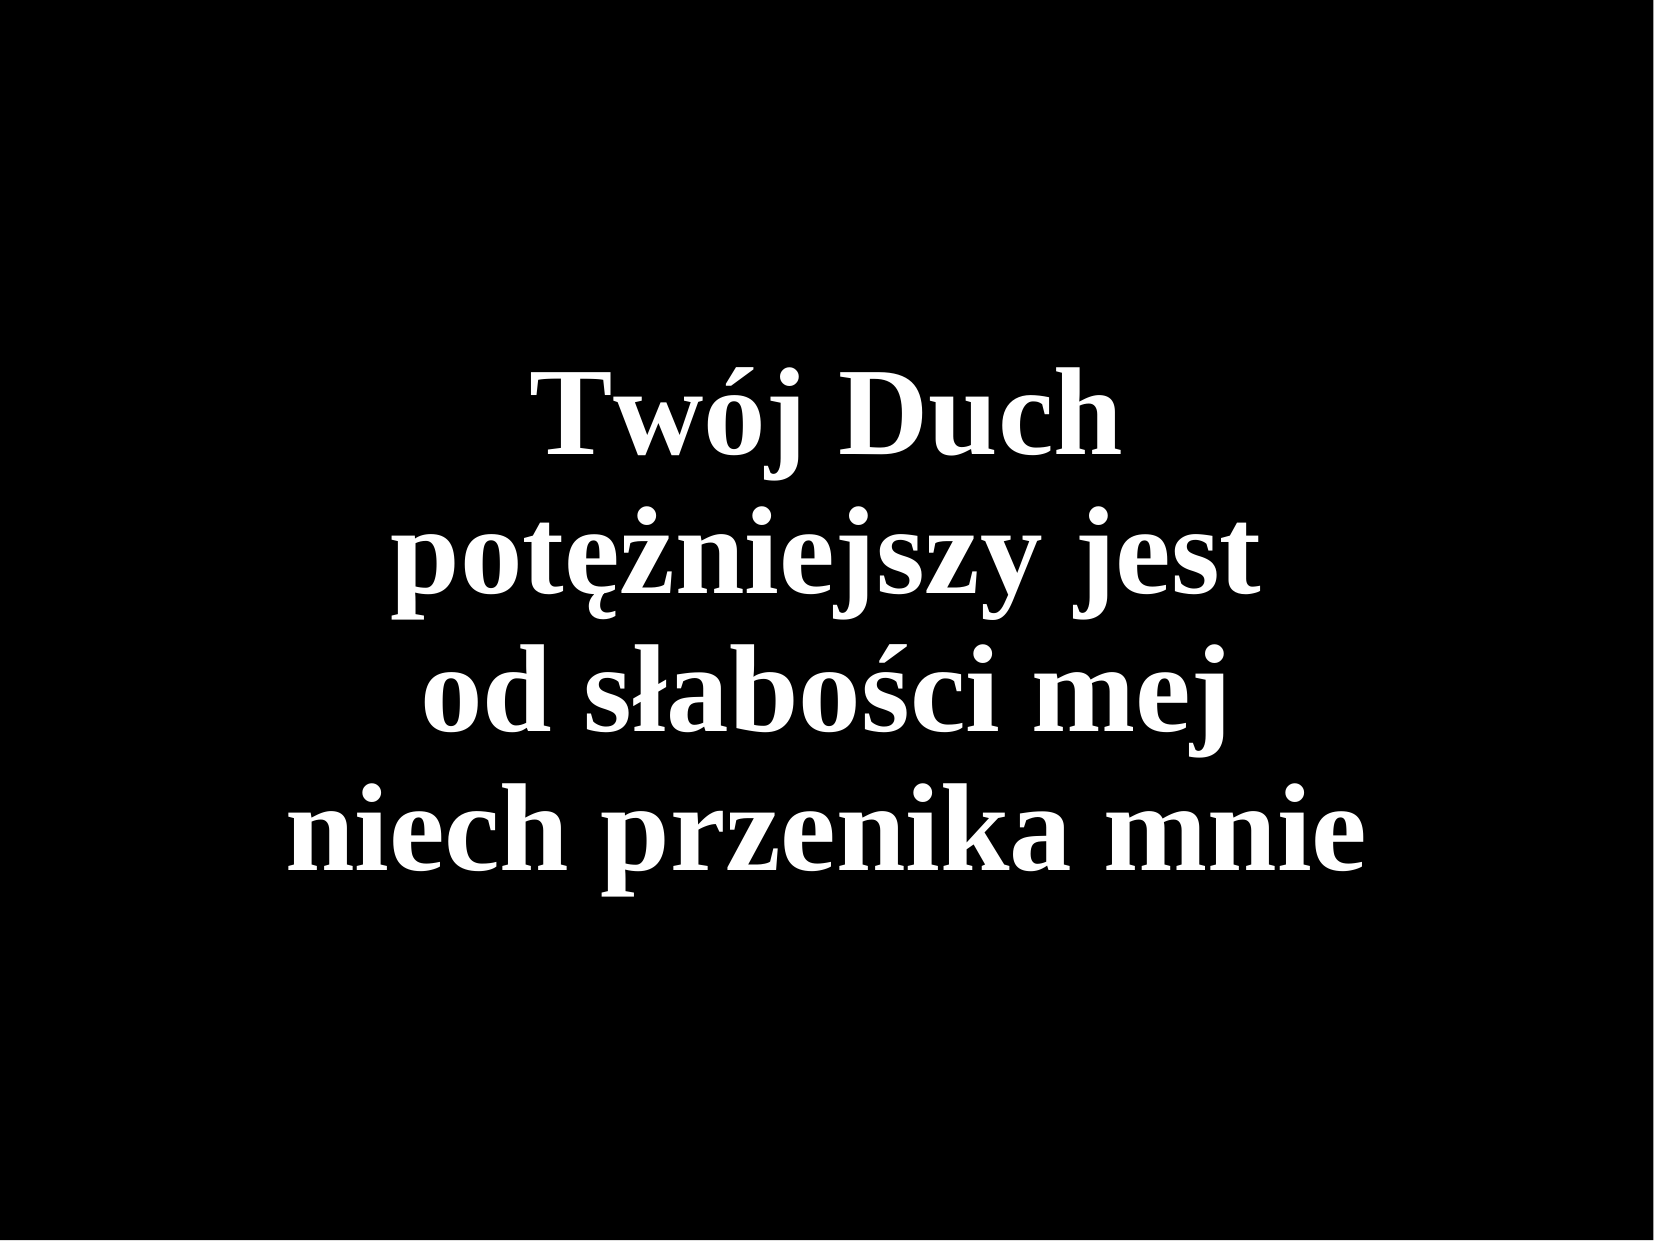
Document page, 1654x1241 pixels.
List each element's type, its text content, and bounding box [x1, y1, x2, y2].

title Twój Duch potężniejszy jest od słabości mej niech przenika mnie [0, 0, 1654, 1241]
